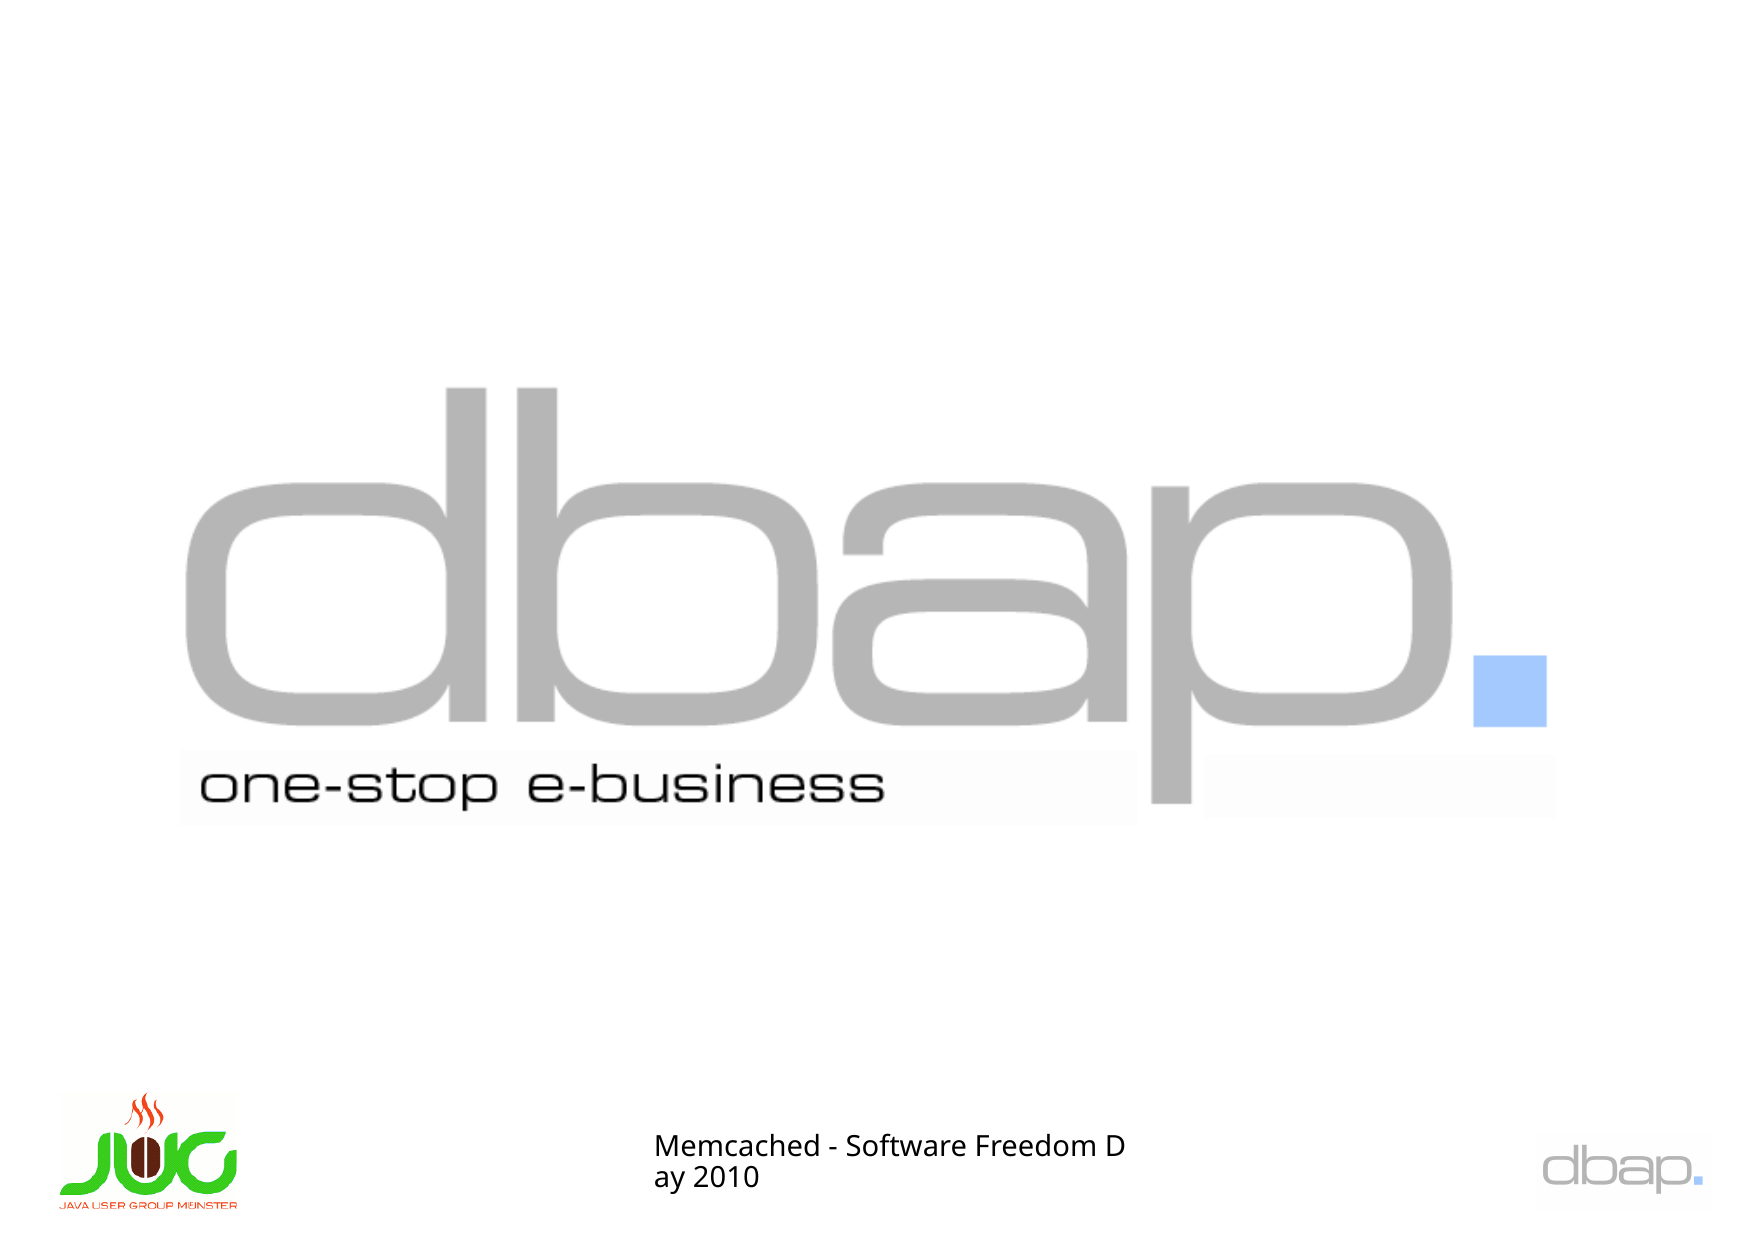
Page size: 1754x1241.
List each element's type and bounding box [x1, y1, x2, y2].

picture [59, 1092, 237, 1209]
picture [118, 289, 1636, 951]
picture [1535, 1133, 1713, 1211]
